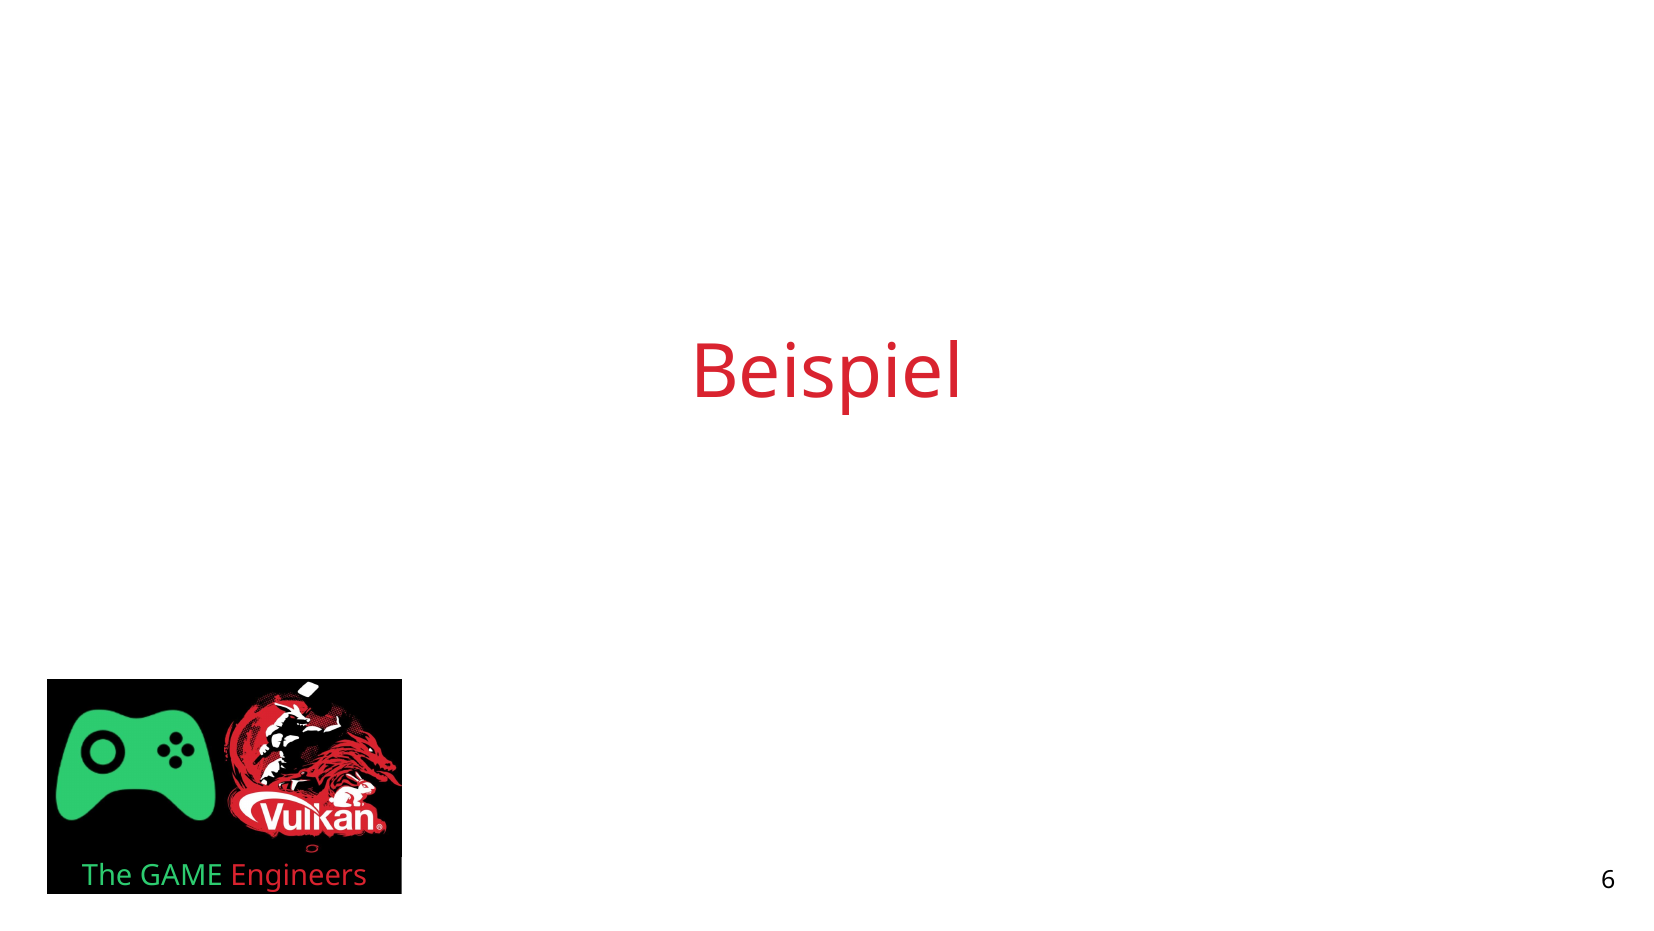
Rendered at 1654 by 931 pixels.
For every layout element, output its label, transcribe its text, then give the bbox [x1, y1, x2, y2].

title Beispiel [82, 324, 1571, 413]
picture [47, 679, 402, 857]
